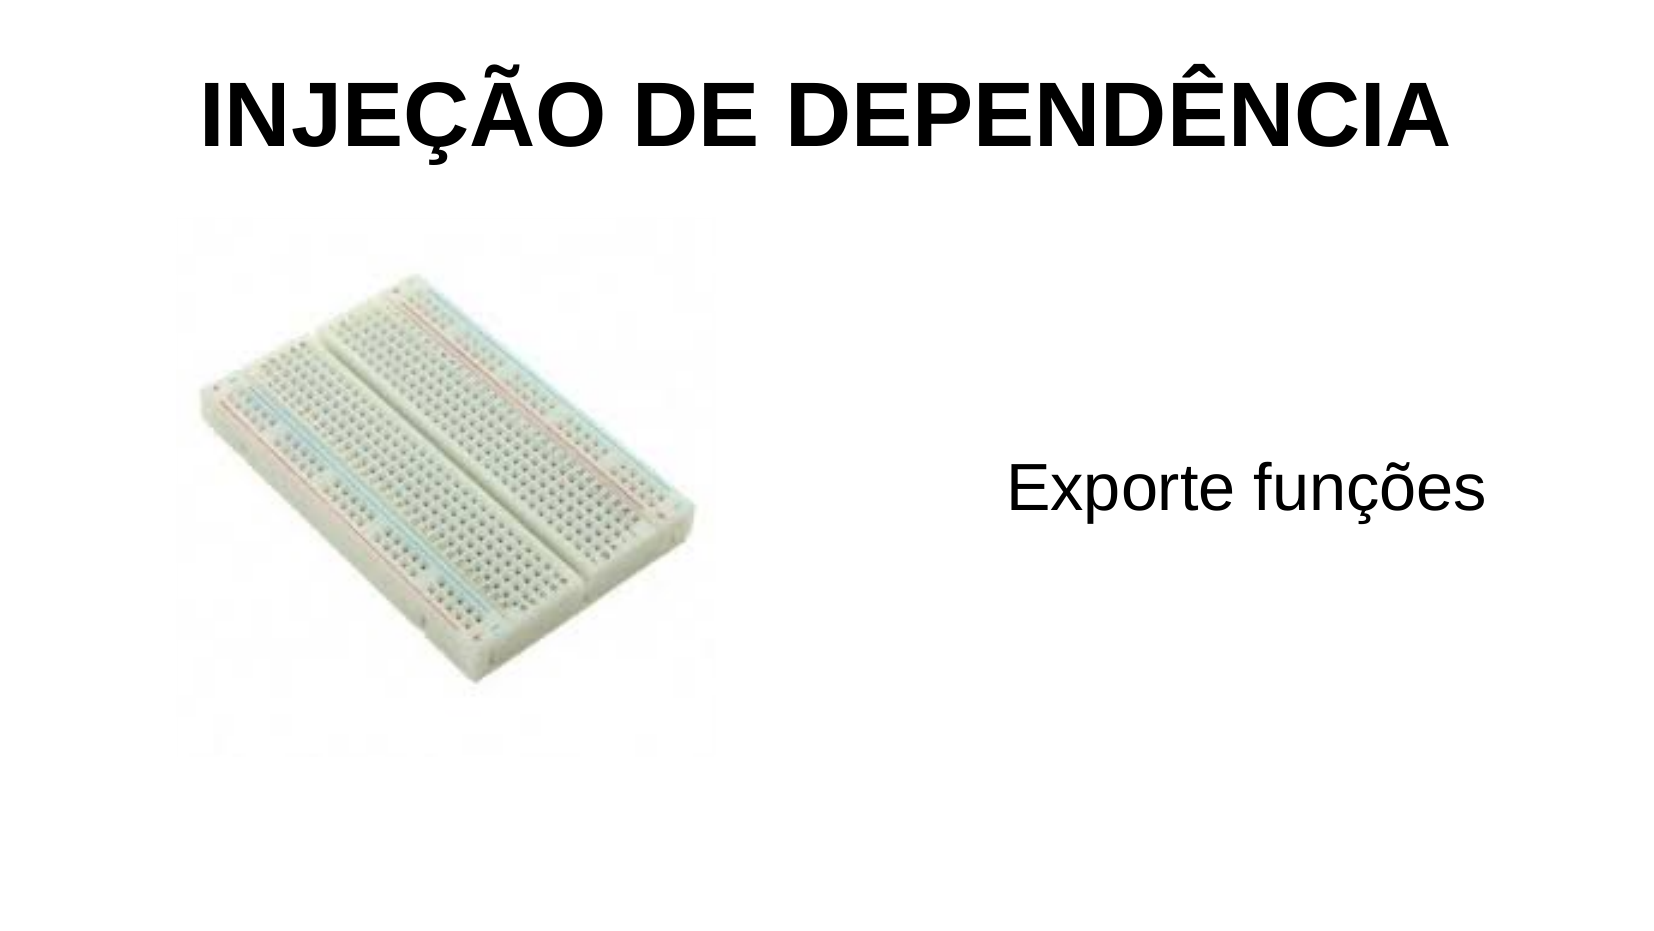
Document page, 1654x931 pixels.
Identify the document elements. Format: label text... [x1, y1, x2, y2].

title INJEÇÃO DE DEPENDÊNCIA [82, 37, 1571, 193]
list Exporte funções [845, 217, 1572, 758]
picture [176, 217, 716, 758]
